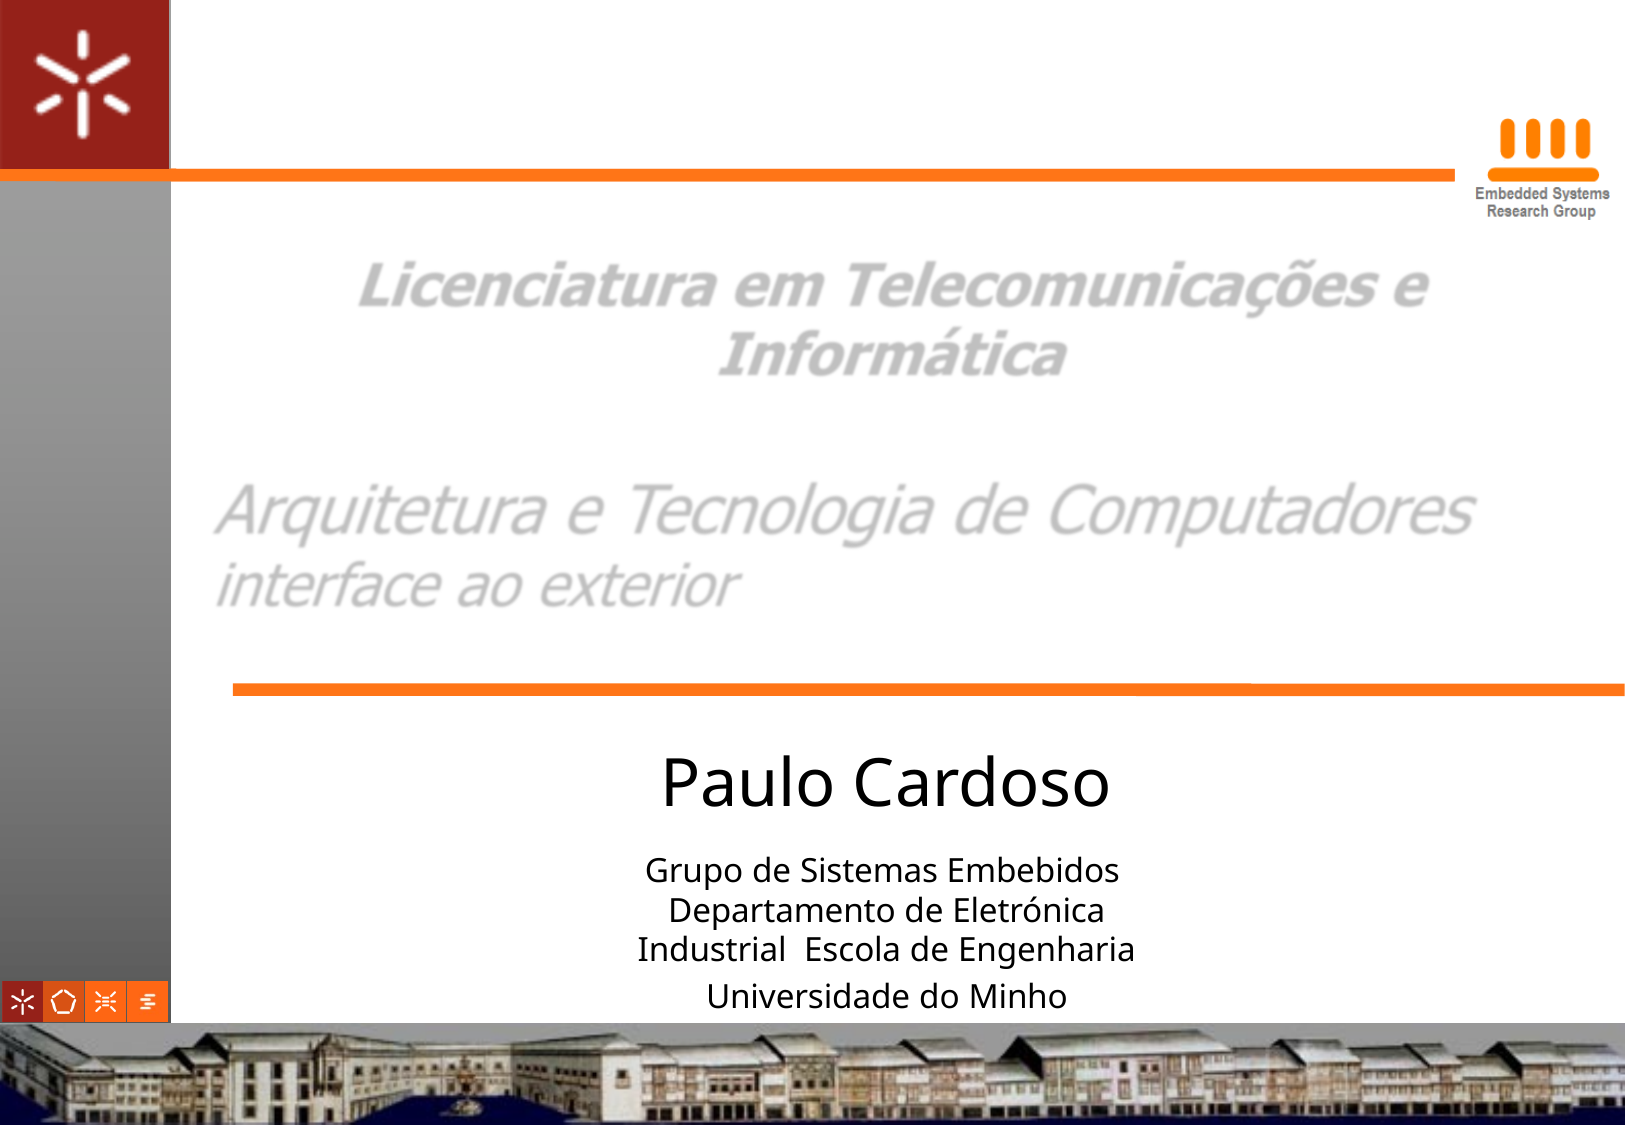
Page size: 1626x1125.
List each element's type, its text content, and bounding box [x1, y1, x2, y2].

picture [1475, 118, 1610, 220]
text_box Paulo Cardoso Grupo de Sistemas Embebidos Departamento de Eletrónica Industrial Escola de Engenharia Universidade do Minho [604, 737, 1169, 1015]
picture [0, 182, 1625, 1125]
picture [0, 0, 171, 169]
picture [315, 225, 1480, 427]
